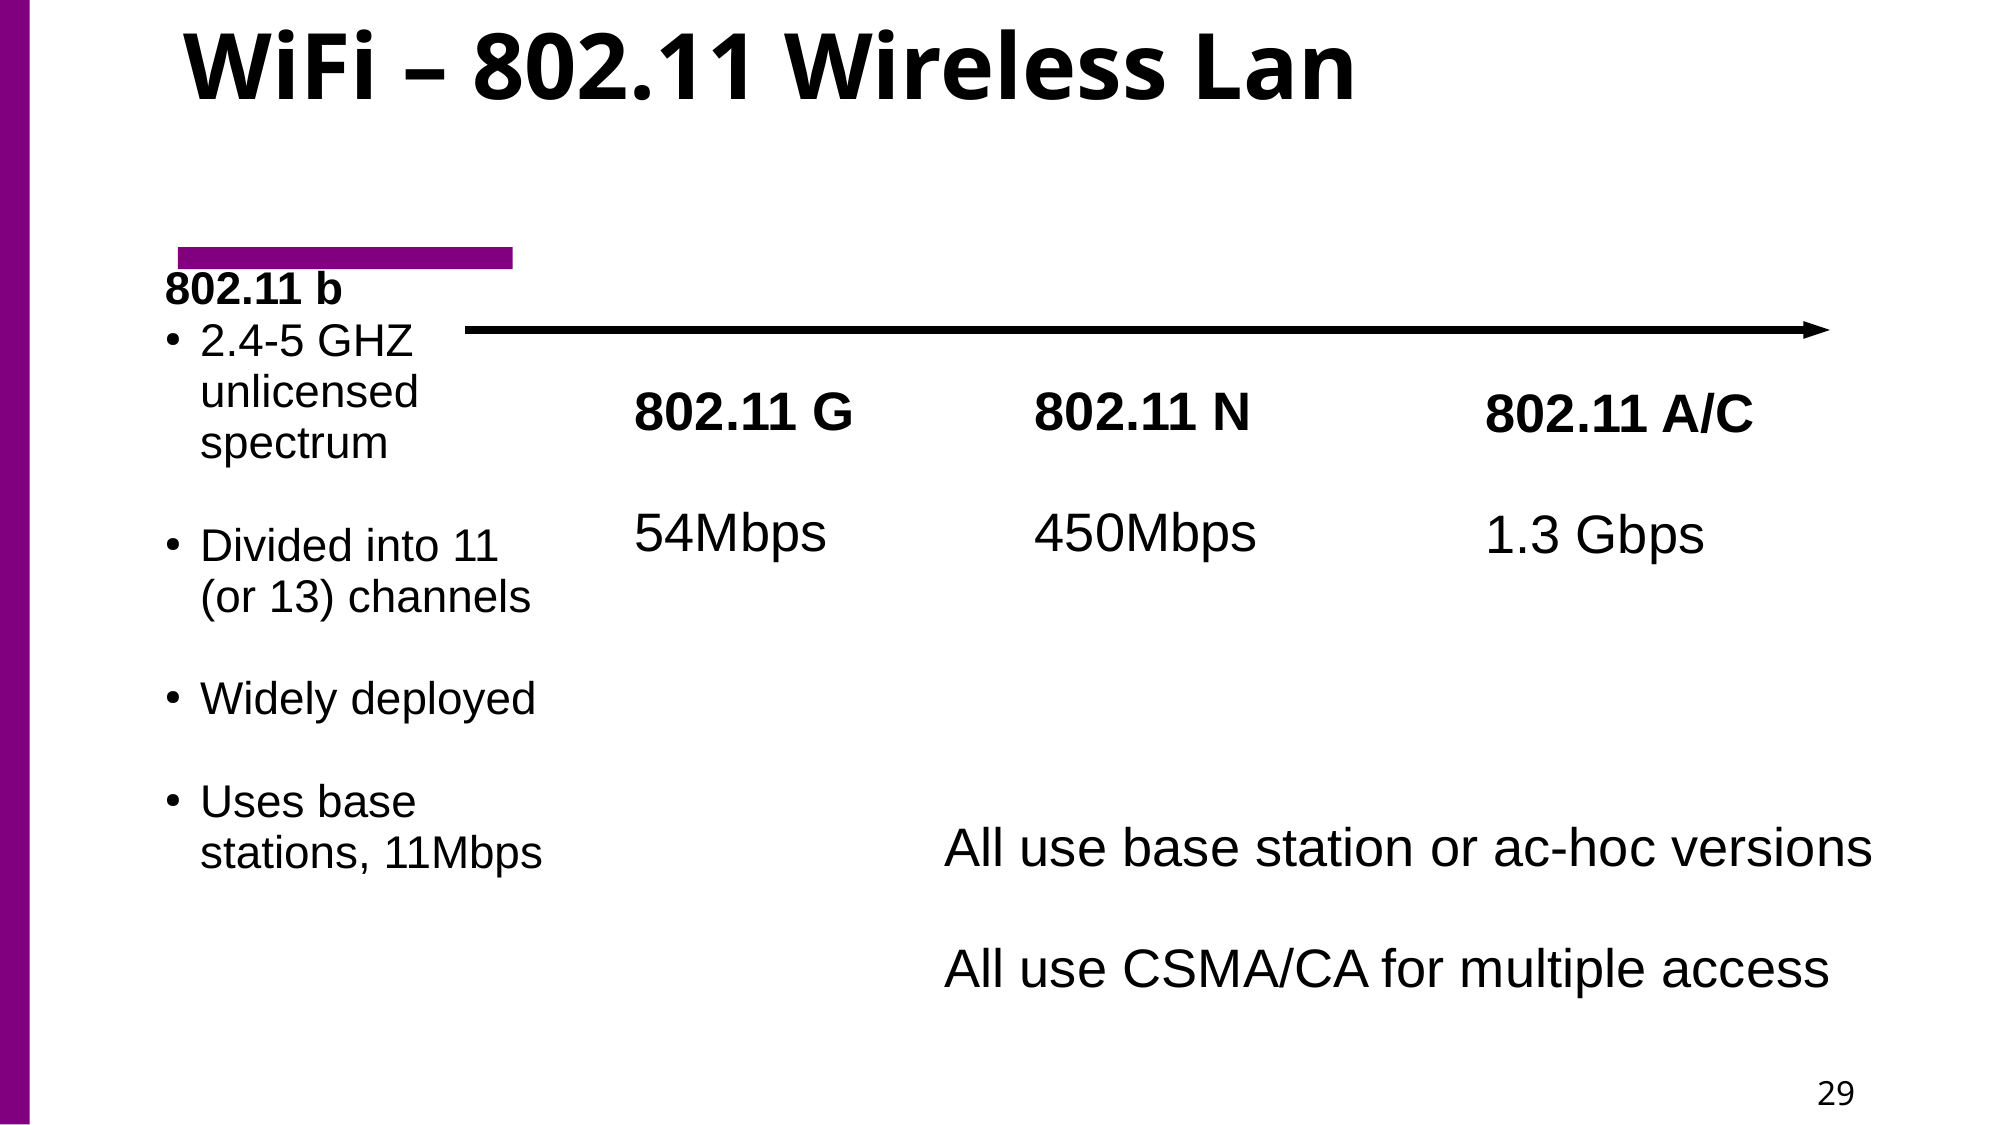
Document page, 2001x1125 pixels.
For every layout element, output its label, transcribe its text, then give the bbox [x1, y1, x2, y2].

text_box All use base station or ac-hoc versions All use CSMA/CA for multiple access [930, 810, 1890, 1007]
title WiFi – 802.11 Wireless Lan [133, 0, 1946, 126]
text_box 802.11 b 2.4-5 GHZ unlicensed spectrum Divided into 11 (or 13) channels Widely deployed Uses base stations, 11Mbps [150, 255, 571, 938]
text_box 802.11 A/C 1.3 Gbps [1470, 375, 1771, 633]
text_box 802.11 G 54Mbps [619, 374, 871, 753]
text_box 802.11 N 450Mbps [1020, 374, 1274, 632]
